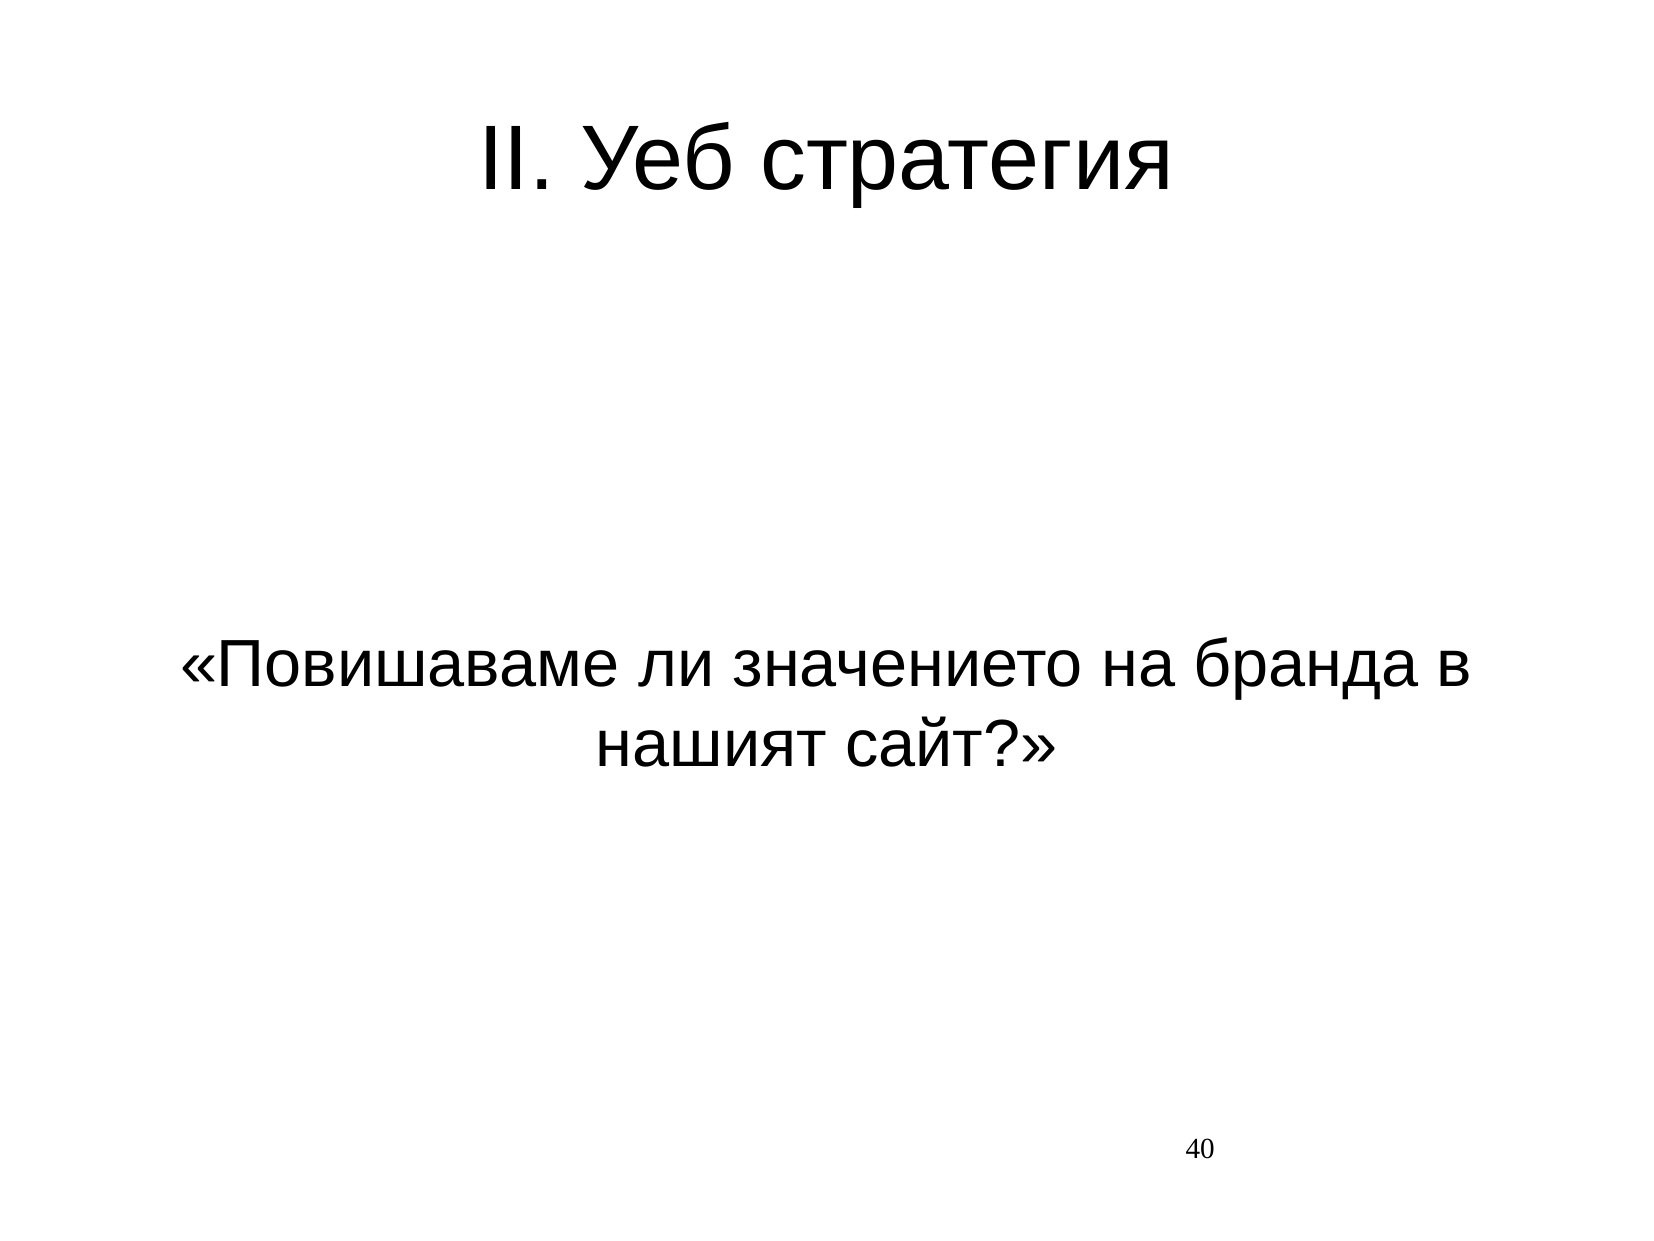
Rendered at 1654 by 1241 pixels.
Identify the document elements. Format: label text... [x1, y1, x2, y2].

text_box [1185, 1129, 1571, 1216]
title II. Уеб стратегия [82, 49, 1571, 257]
subtitle «Повишаваме ли значението на бранда в нашият сайт?» [82, 290, 1571, 1109]
